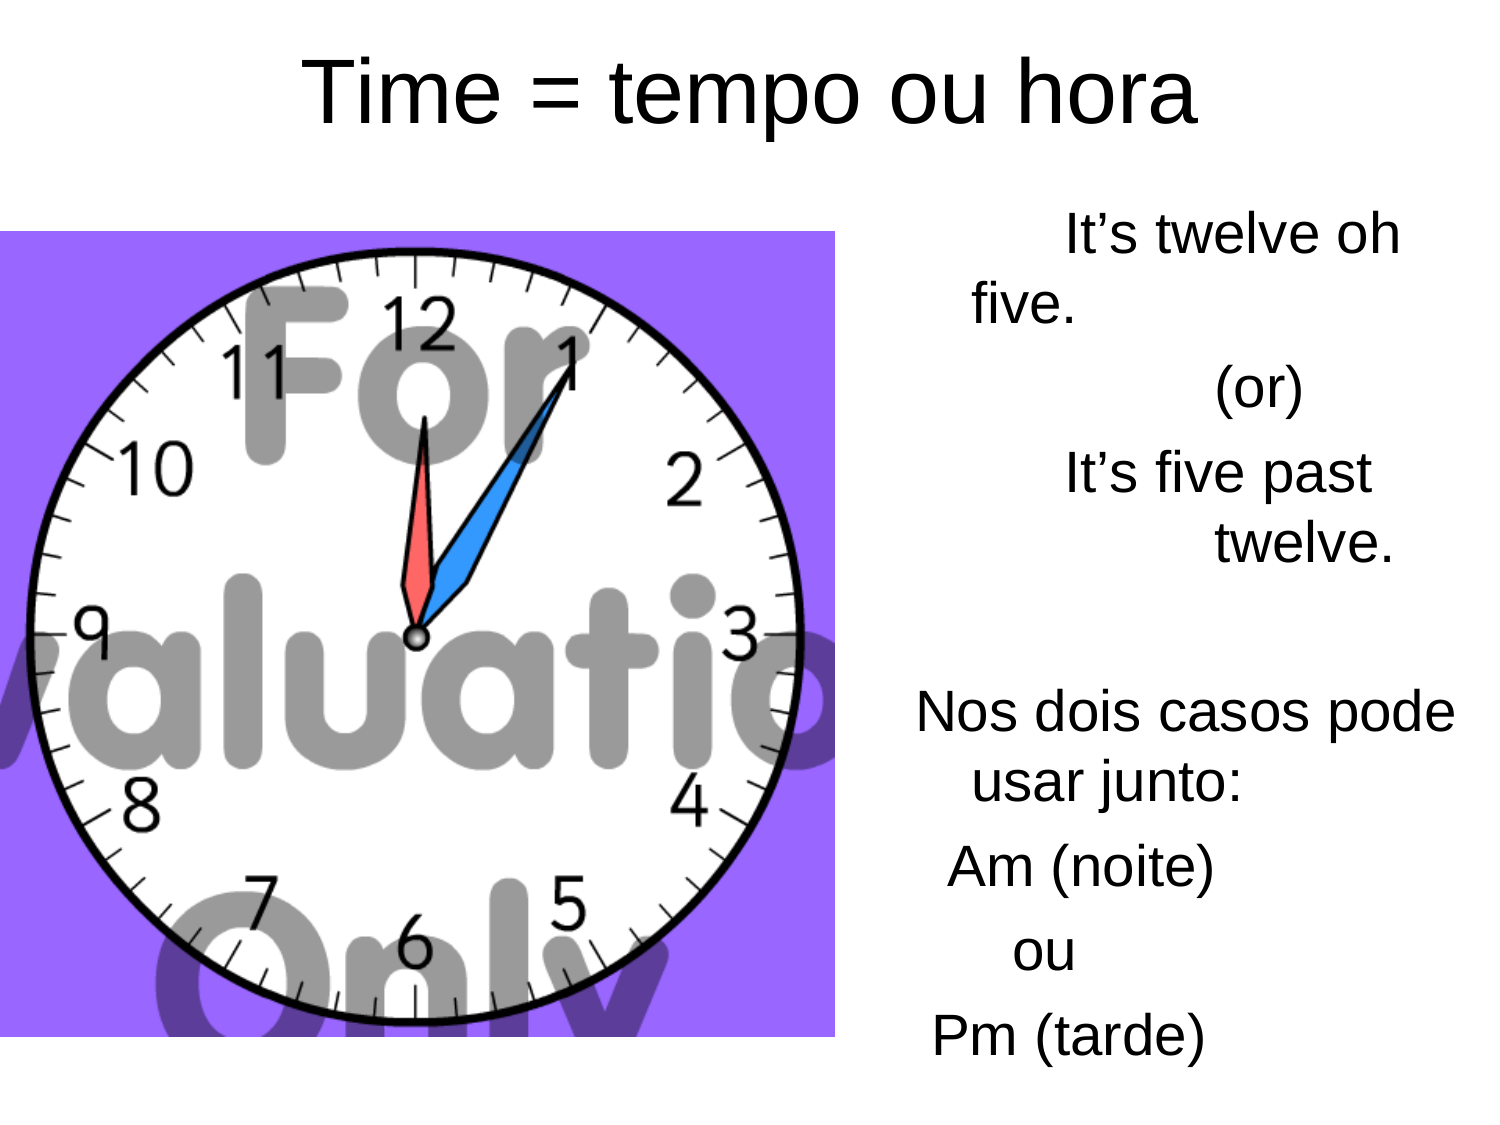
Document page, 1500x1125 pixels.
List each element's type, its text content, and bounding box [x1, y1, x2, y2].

picture [0, 231, 835, 1037]
title Time = tempo ou hora [75, 24, 1426, 150]
list It’s twelve oh five. (or) It’s five past twelve. Nos dois casos pode usar junto: Am (noite) ou Pm (tarde) [900, 187, 1500, 1125]
